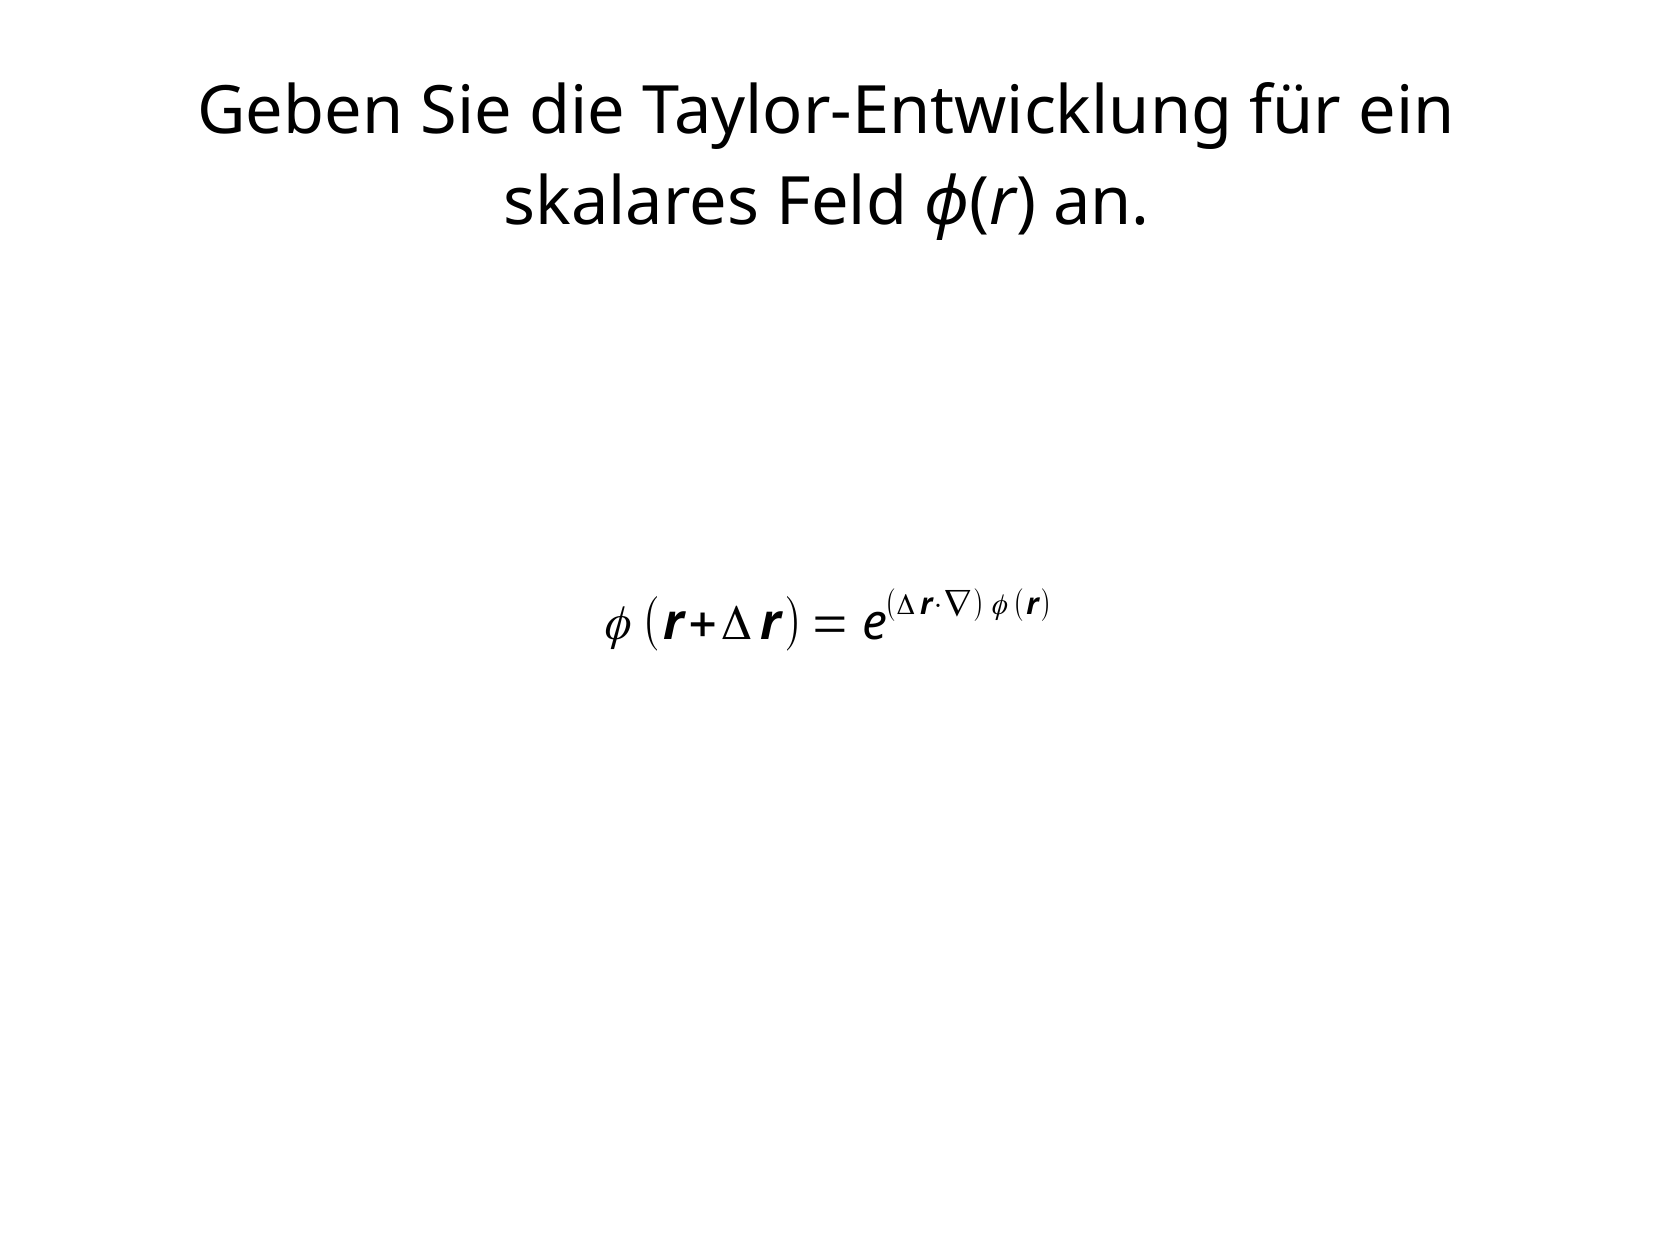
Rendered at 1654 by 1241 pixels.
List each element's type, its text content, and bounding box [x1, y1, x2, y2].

chart [596, 586, 1057, 654]
title Geben Sie die Taylor-Entwicklung für ein skalares Feld ϕ(r) an. [82, 49, 1571, 257]
